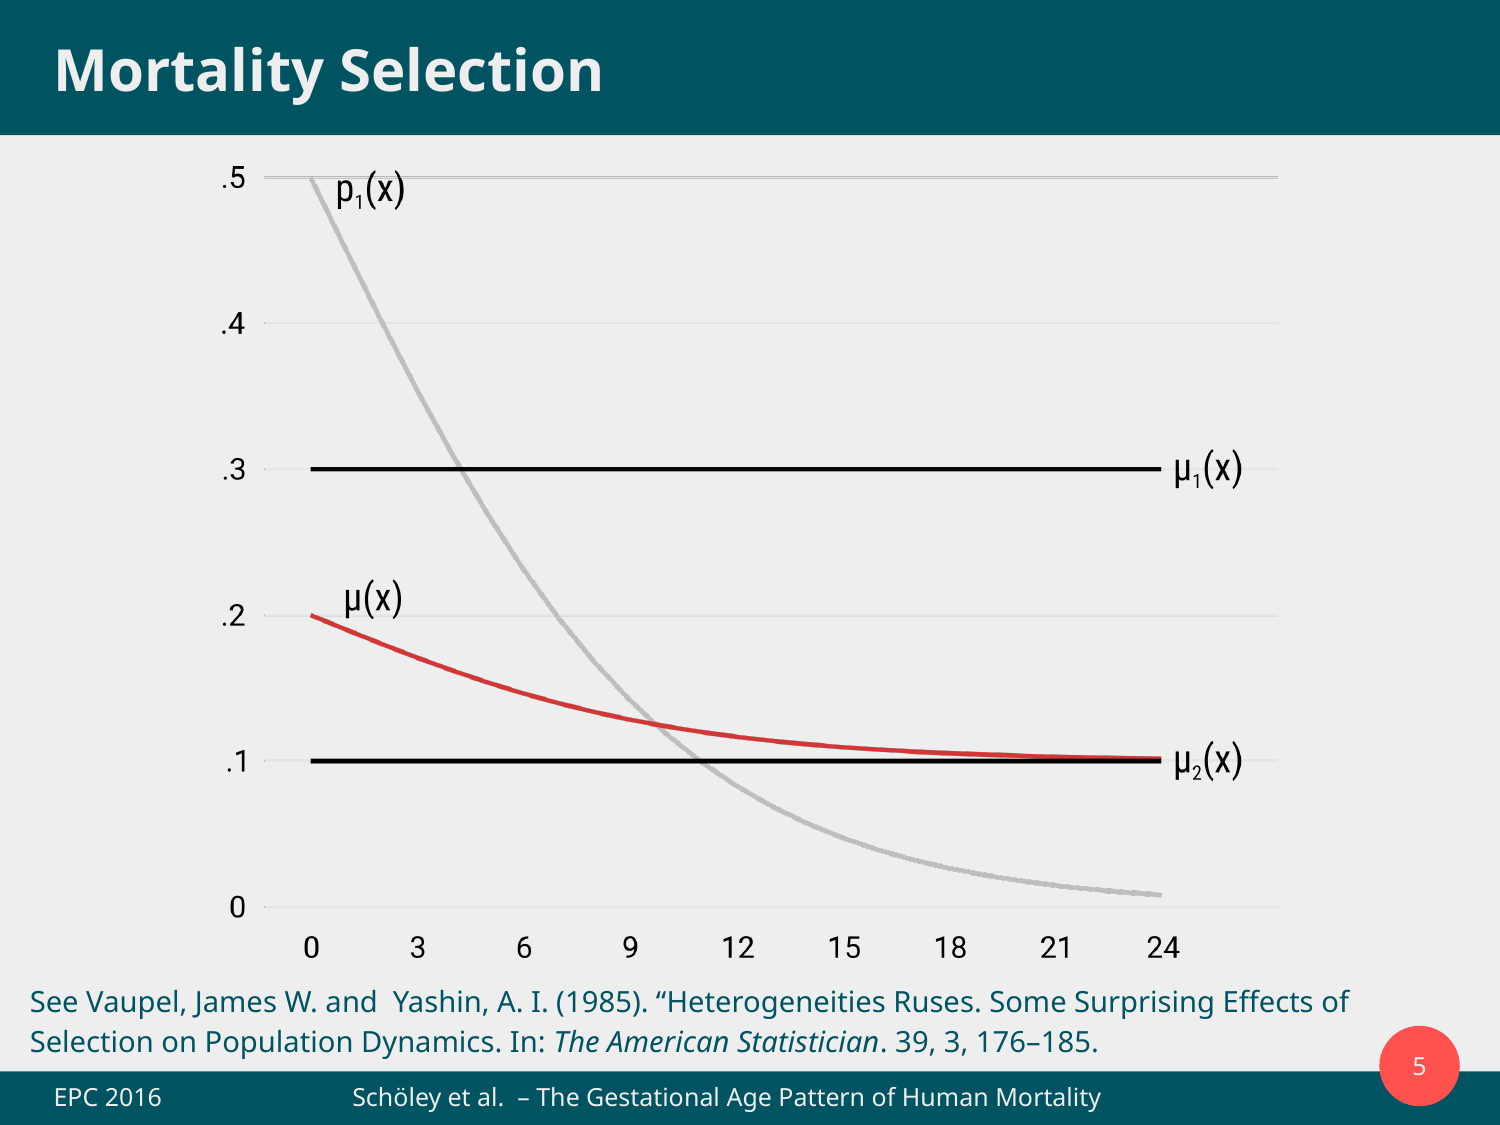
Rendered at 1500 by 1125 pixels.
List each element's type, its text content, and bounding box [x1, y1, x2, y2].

text_box See Vaupel, James W. and Yashin, A. I. (1985). “Heterogeneities Ruses. Some Surprising Effects of Selection on Population Dynamics. In: The American Statistician. 39, 3, 176–185. [15, 974, 1366, 1067]
picture [222, 166, 1278, 959]
title Mortality Selection [53, 0, 1447, 141]
